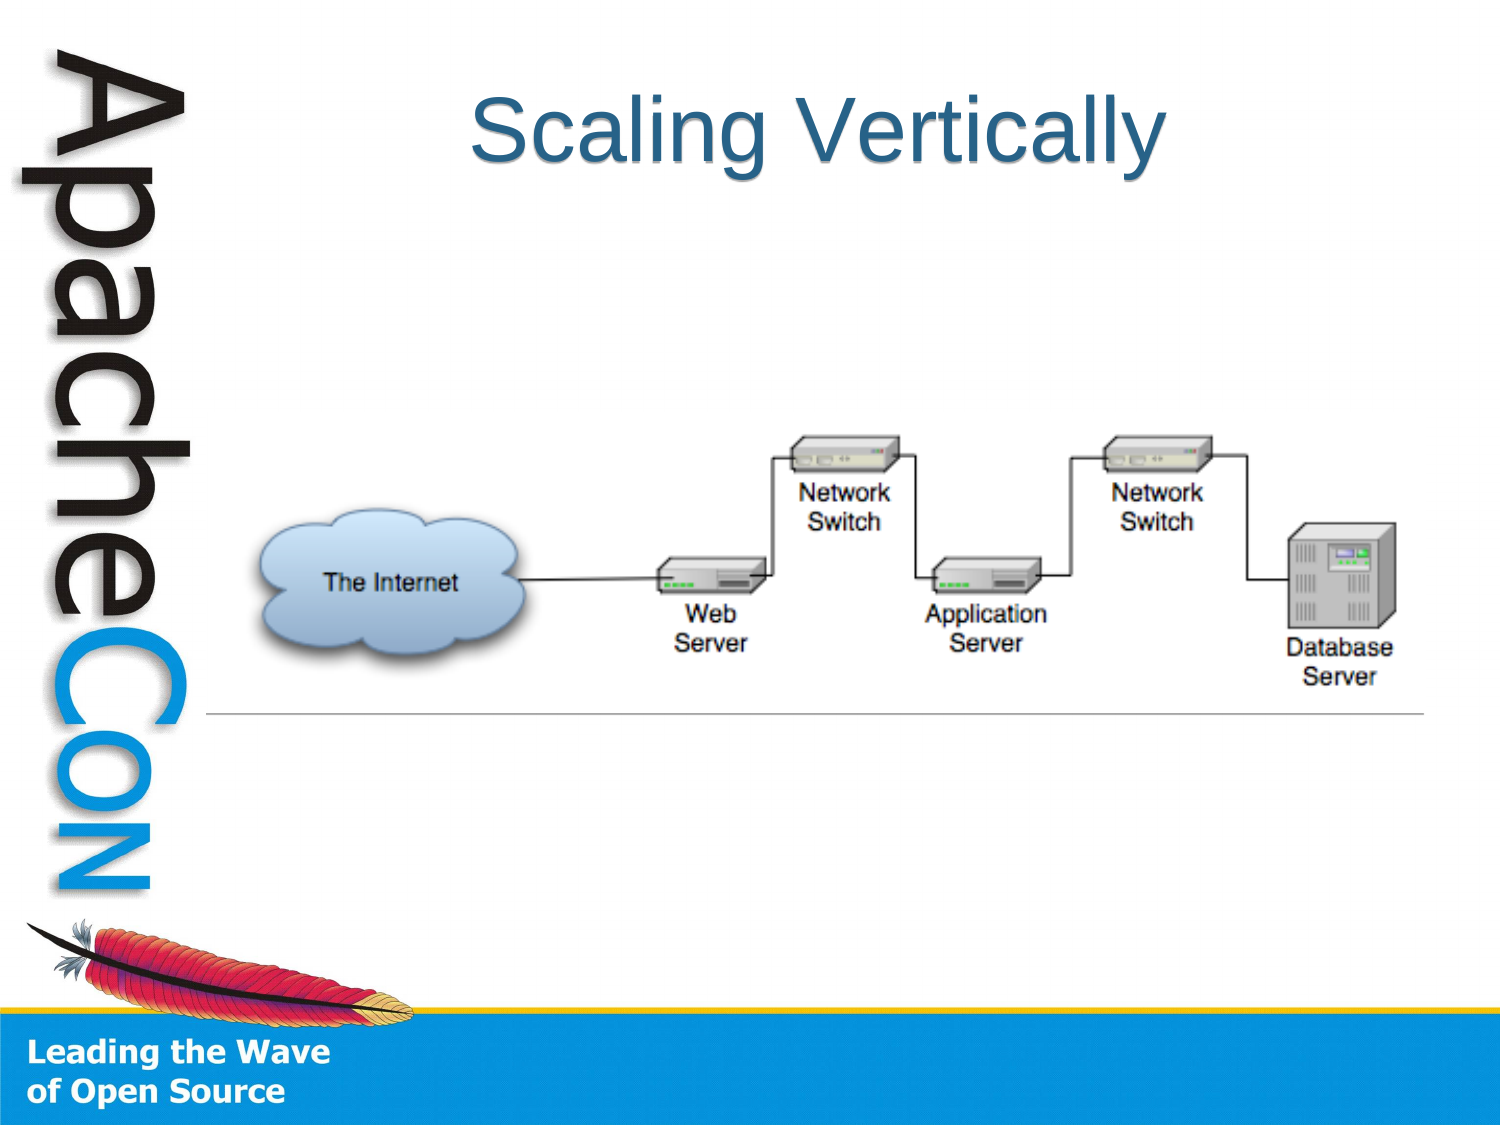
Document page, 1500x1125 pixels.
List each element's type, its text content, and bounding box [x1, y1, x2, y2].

title Scaling Vertically [212, 62, 1426, 188]
picture [206, 412, 1426, 713]
